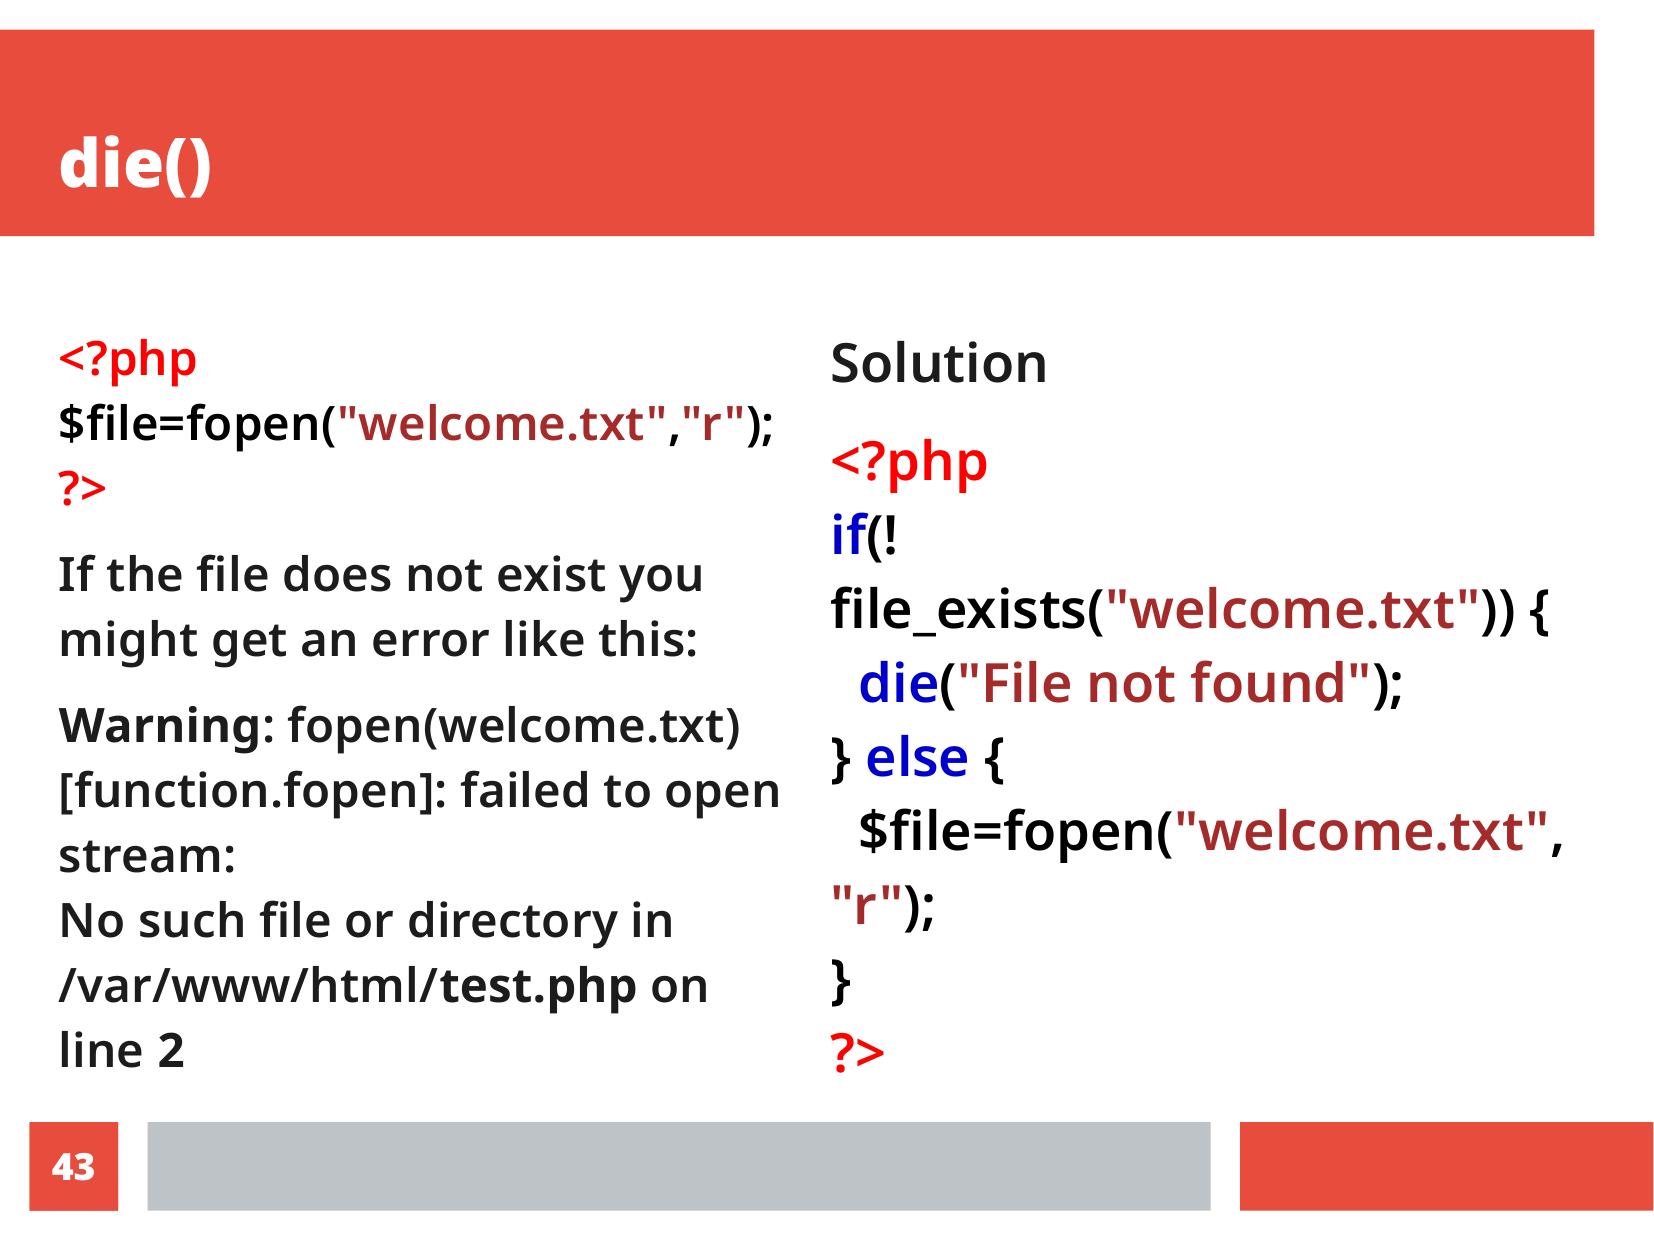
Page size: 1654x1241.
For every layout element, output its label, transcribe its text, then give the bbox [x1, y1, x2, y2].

title die() [59, 59, 1595, 207]
list <?php $file=fopen("welcome.txt","r"); ?> If the file does not exist you might get an error like this: Warning: fopen(welcome.txt) [function.fopen]: failed to open stream: No such file or directory in /var/www/html/test.php on line 2 [59, 324, 794, 1093]
list Solution <?php if(!file_exists("welcome.txt")) { die("File not found"); } else { $file=fopen("welcome.txt","r"); } ?> [830, 324, 1566, 1093]
